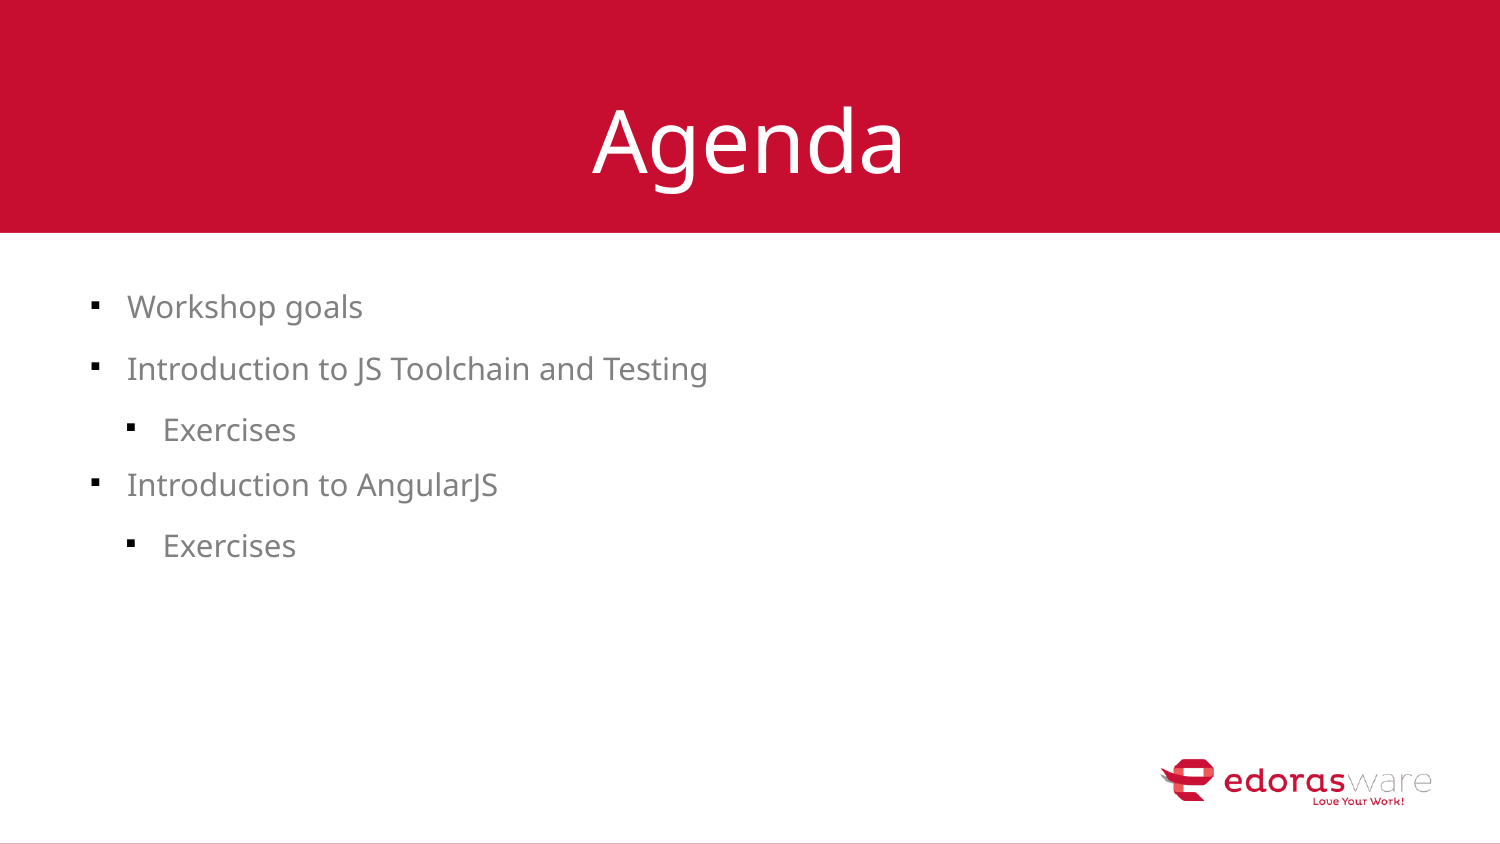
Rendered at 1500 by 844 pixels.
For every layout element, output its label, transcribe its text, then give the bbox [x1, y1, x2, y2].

title Agenda [75, 45, 1425, 233]
picture [1151, 748, 1436, 815]
list Workshop goals Introduction to JS Toolchain and Testing Exercises Introduction to AngularJS Exercises [41, 280, 1459, 741]
